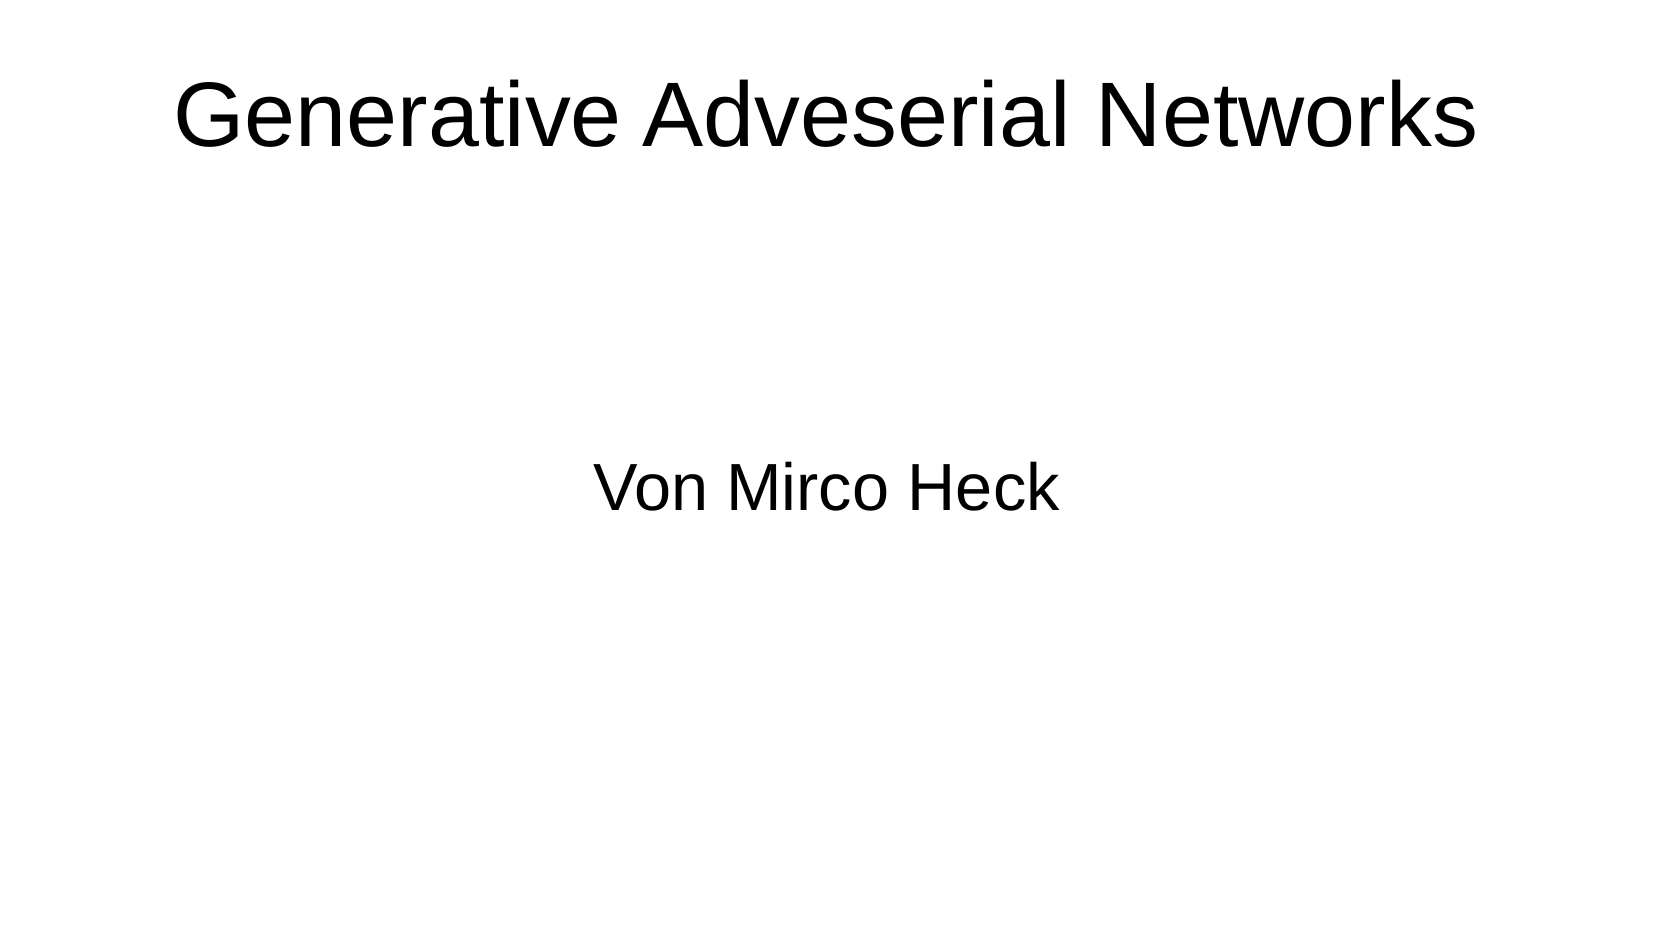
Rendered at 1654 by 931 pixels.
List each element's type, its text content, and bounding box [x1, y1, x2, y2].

subtitle Von Mirco Heck [82, 217, 1571, 758]
title Generative Adveserial Networks [82, 37, 1571, 193]
